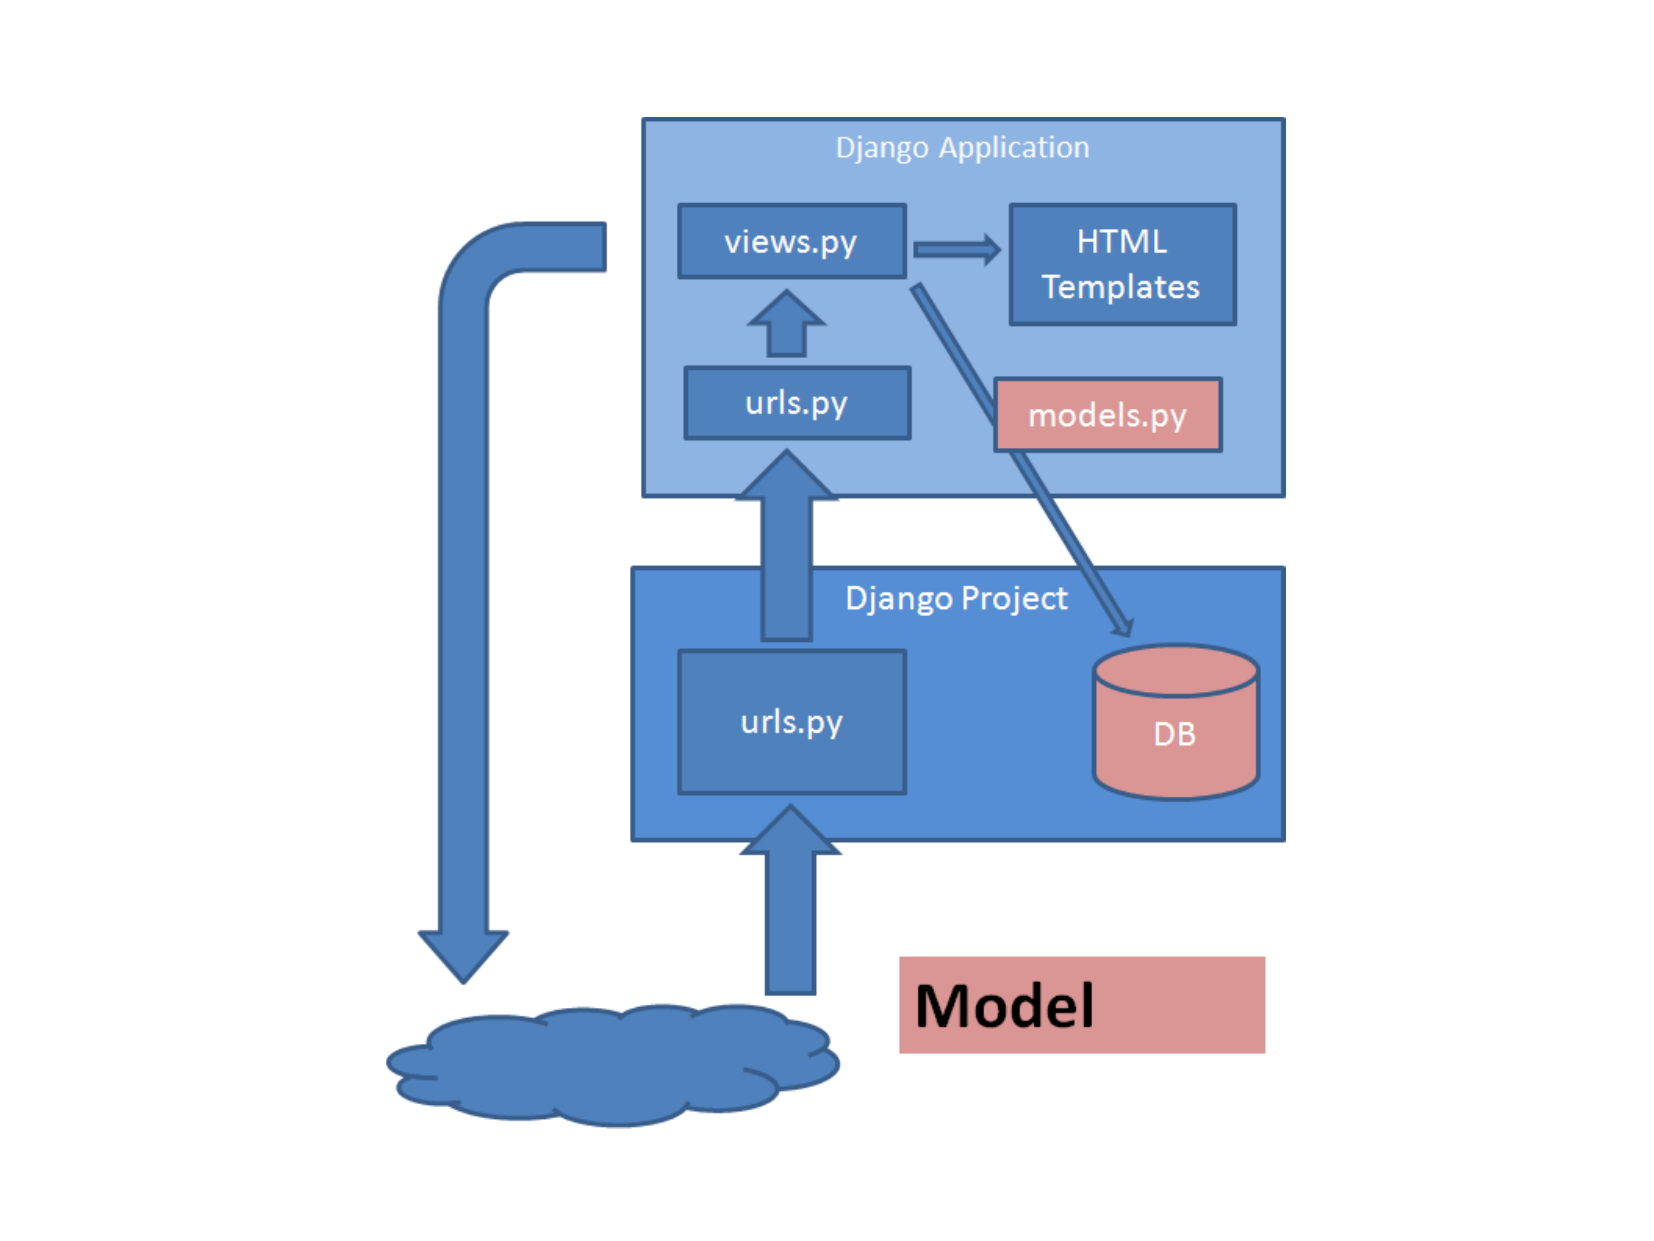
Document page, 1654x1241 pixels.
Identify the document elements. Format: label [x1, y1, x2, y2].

picture [385, 117, 1286, 1129]
